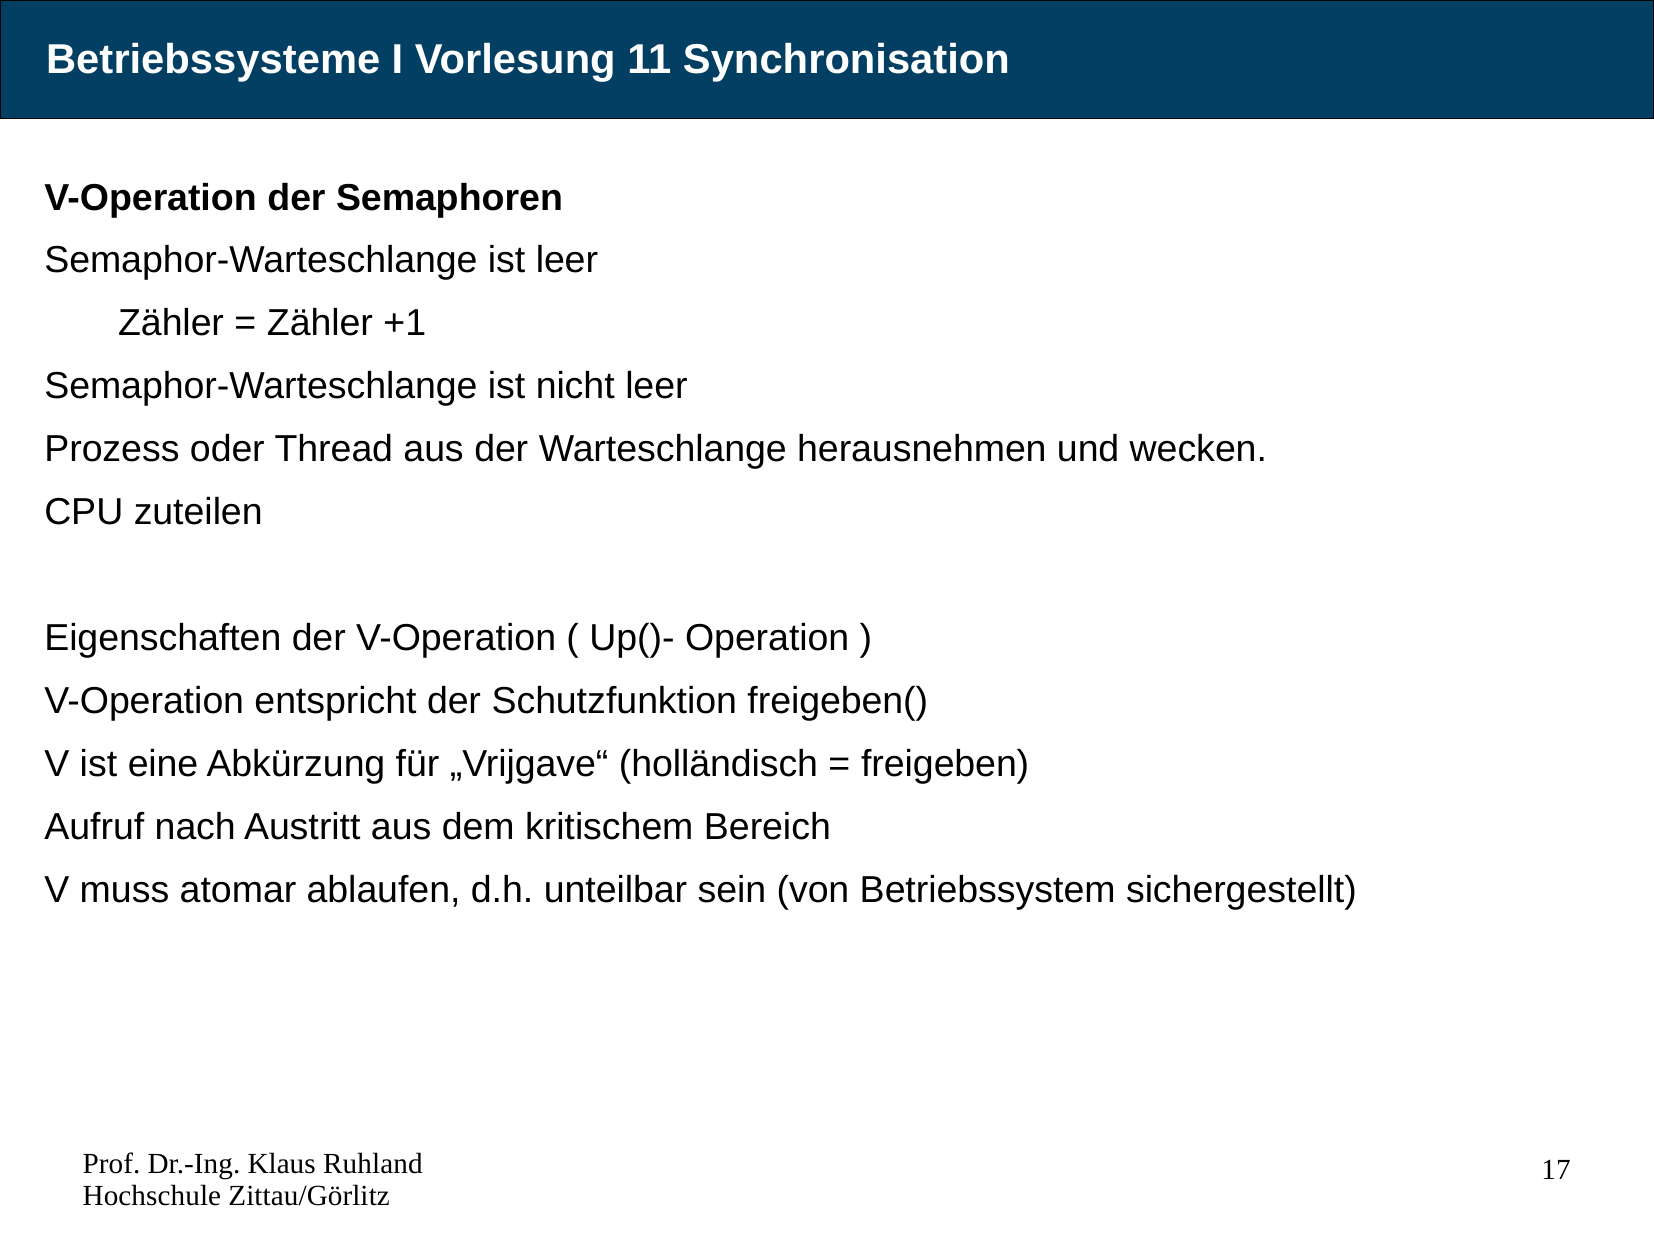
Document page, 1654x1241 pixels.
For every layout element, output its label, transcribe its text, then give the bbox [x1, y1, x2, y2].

text_box V-Operation der Semaphoren Semaphor-Warteschlange ist leer Zähler = Zähler +1 Semaphor-Warteschlange ist nicht leer Prozess oder Thread aus der Warteschlange herausnehmen und wecken. CPU zuteilen Eigenschaften der V-Operation ( Up()- Operation ) V-Operation entspricht der Schutzfunktion freigeben() V ist eine Abkürzung für „Vrijgave“ (holländisch = freigeben) Aufruf nach Austritt aus dem kritischem Bereich V muss atomar ablaufen, d.h. unteilbar sein (von Betriebssystem sichergestellt) [29, 147, 1565, 1241]
